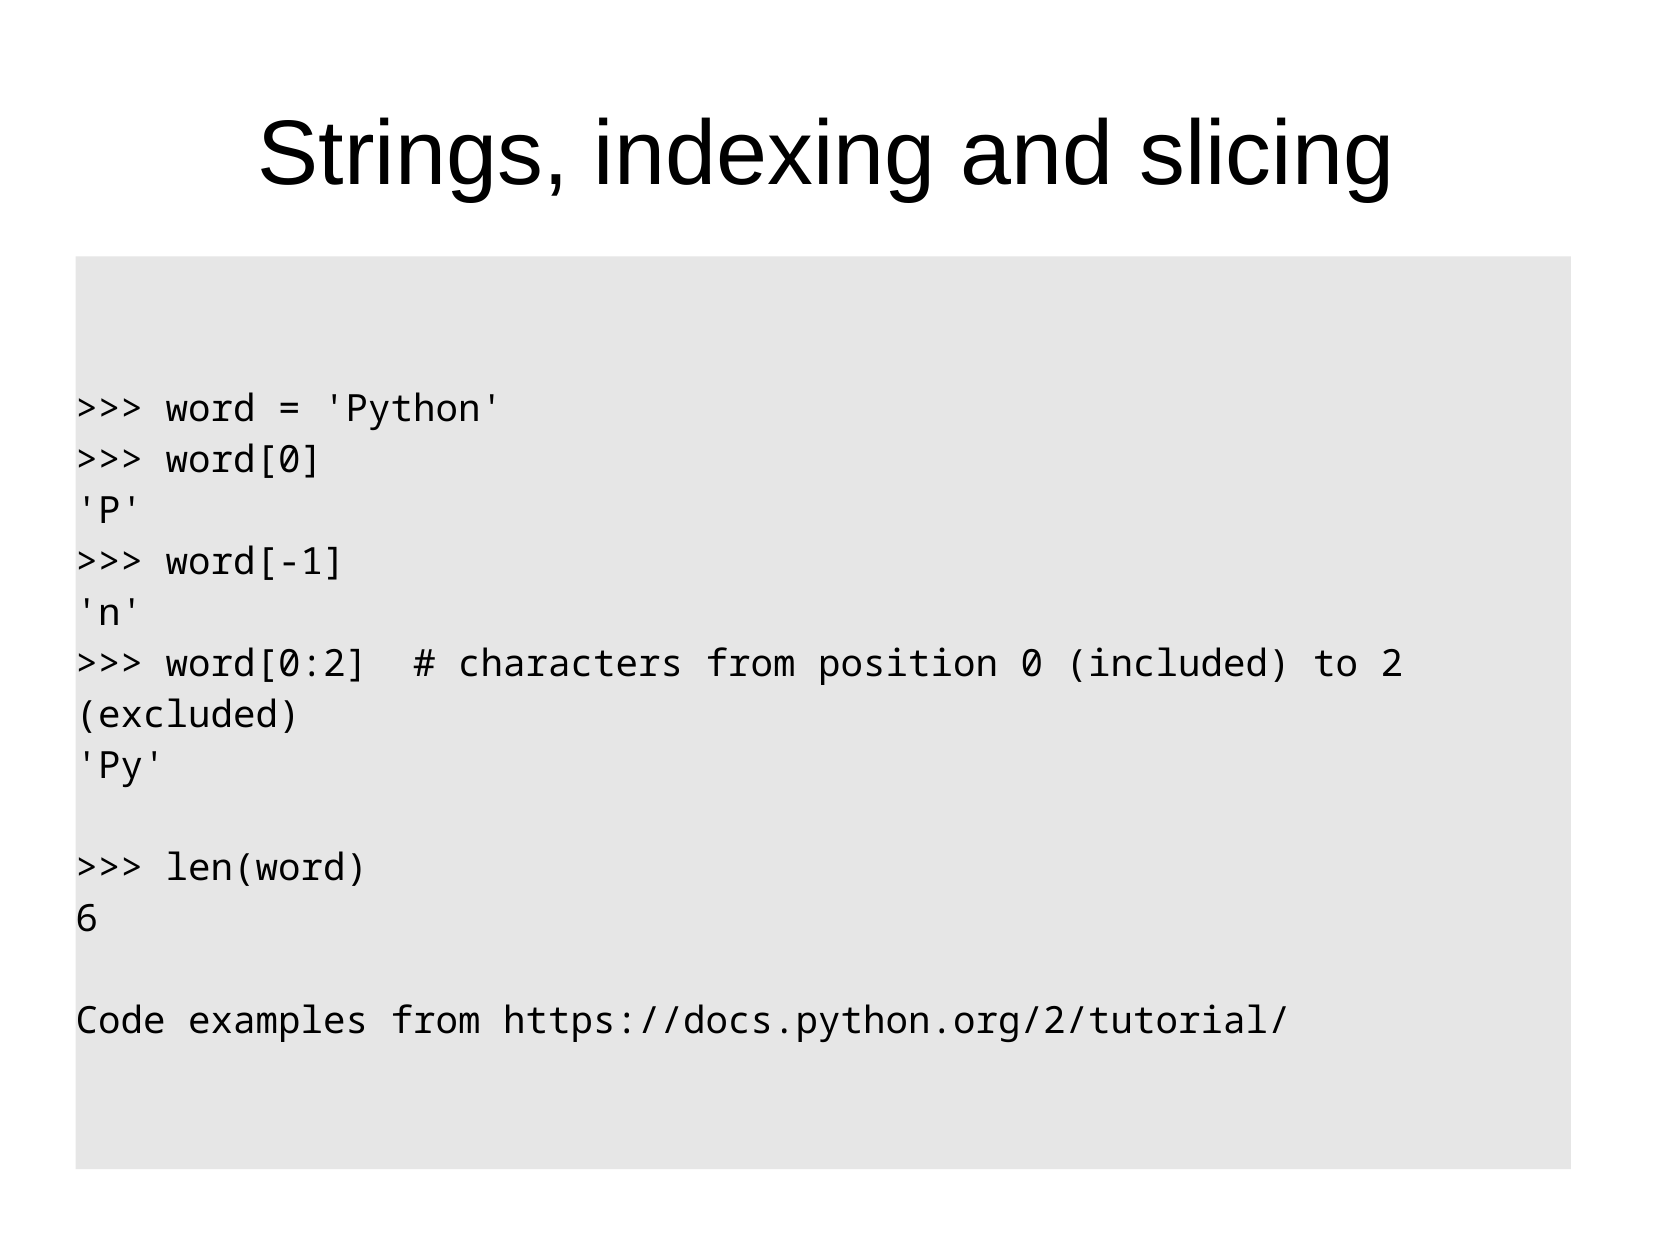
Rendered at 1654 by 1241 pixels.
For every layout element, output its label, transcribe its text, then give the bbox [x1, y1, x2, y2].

title Strings, indexing and slicing [82, 49, 1571, 256]
text_box >>> word = 'Python' >>> word[0] 'P' >>> word[-1] 'n' >>> word[0:2] # characters from position 0 (included) to 2 (excluded) 'Py' >>> len(word) 6 Code examples from https://docs.python.org/2/tutorial/ [75, 256, 1571, 1170]
